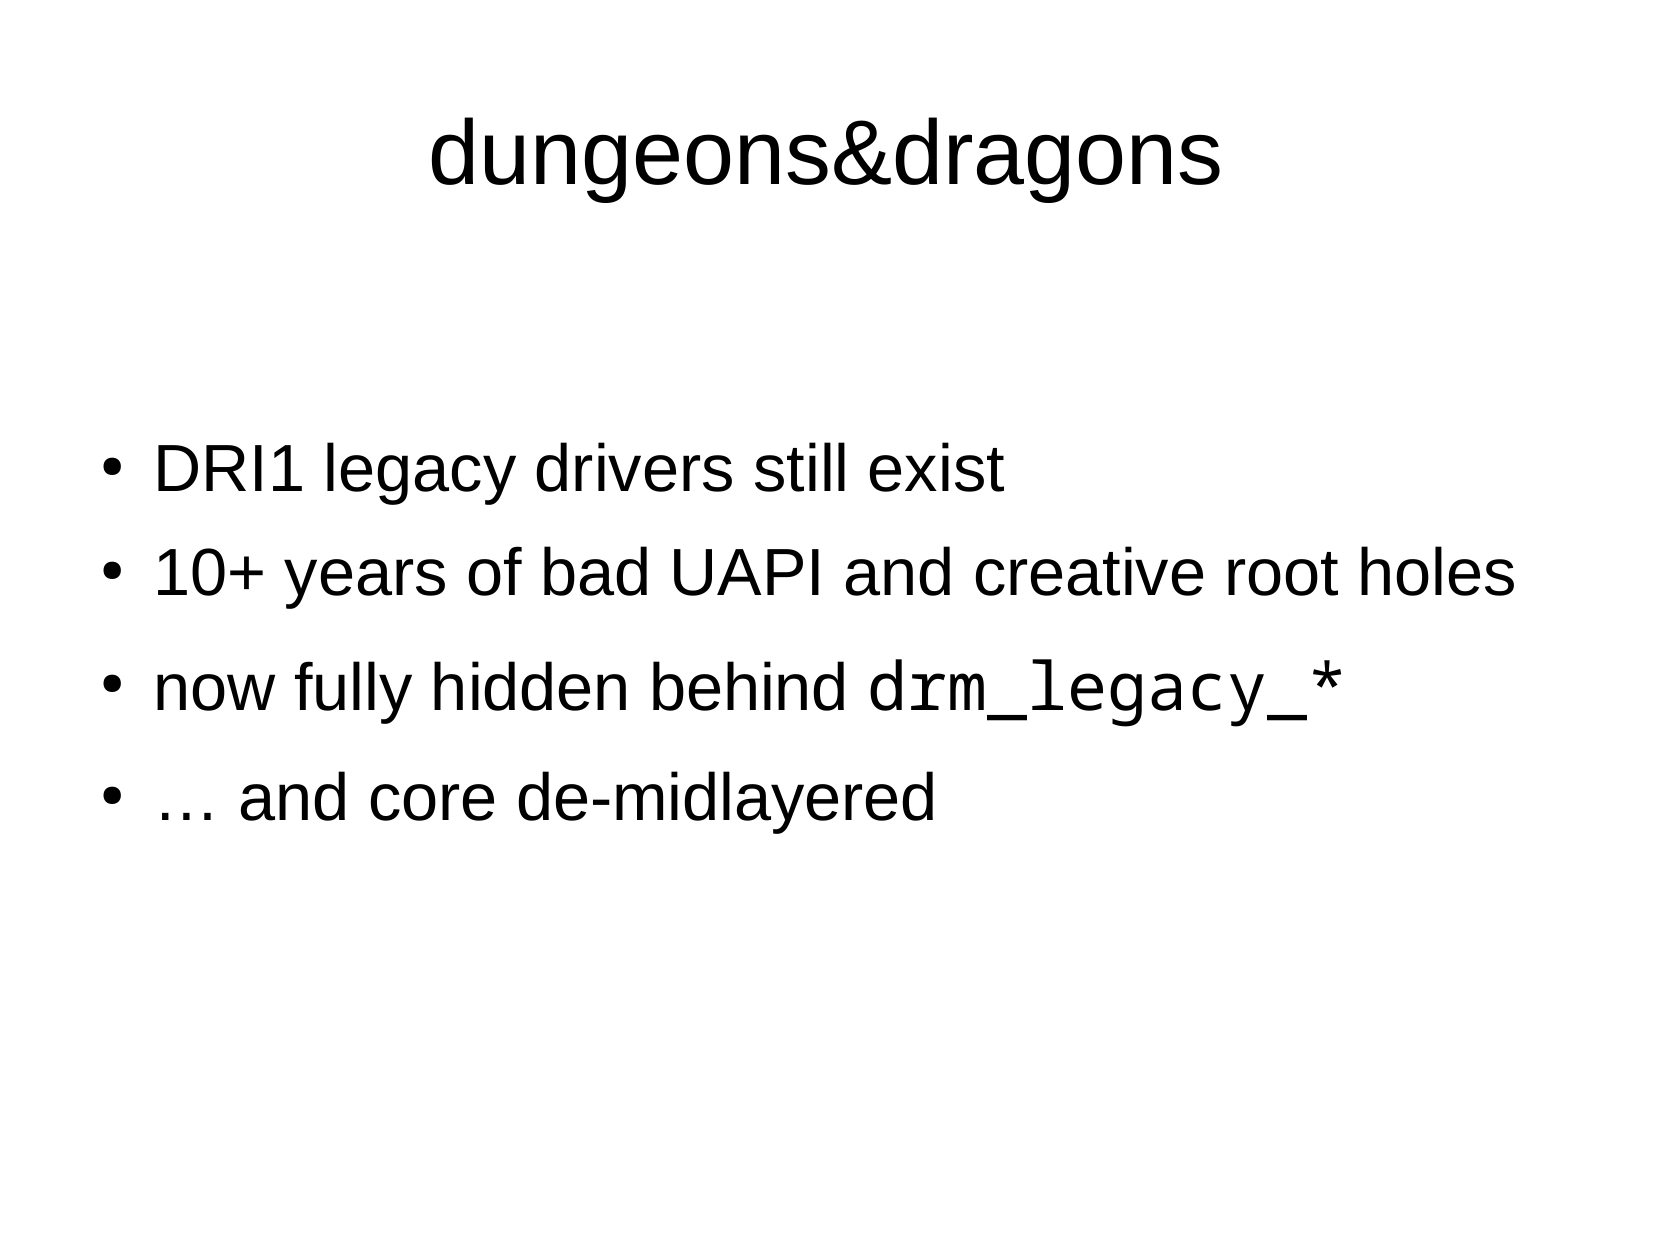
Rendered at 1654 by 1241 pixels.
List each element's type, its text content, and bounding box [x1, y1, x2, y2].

list DRI1 legacy drivers still exist 10+ years of bad UAPI and creative root holes now fully hidden behind drm_legacy_* … and core de-midlayered [82, 431, 1571, 1021]
title dungeons&dragons [82, 49, 1571, 257]
